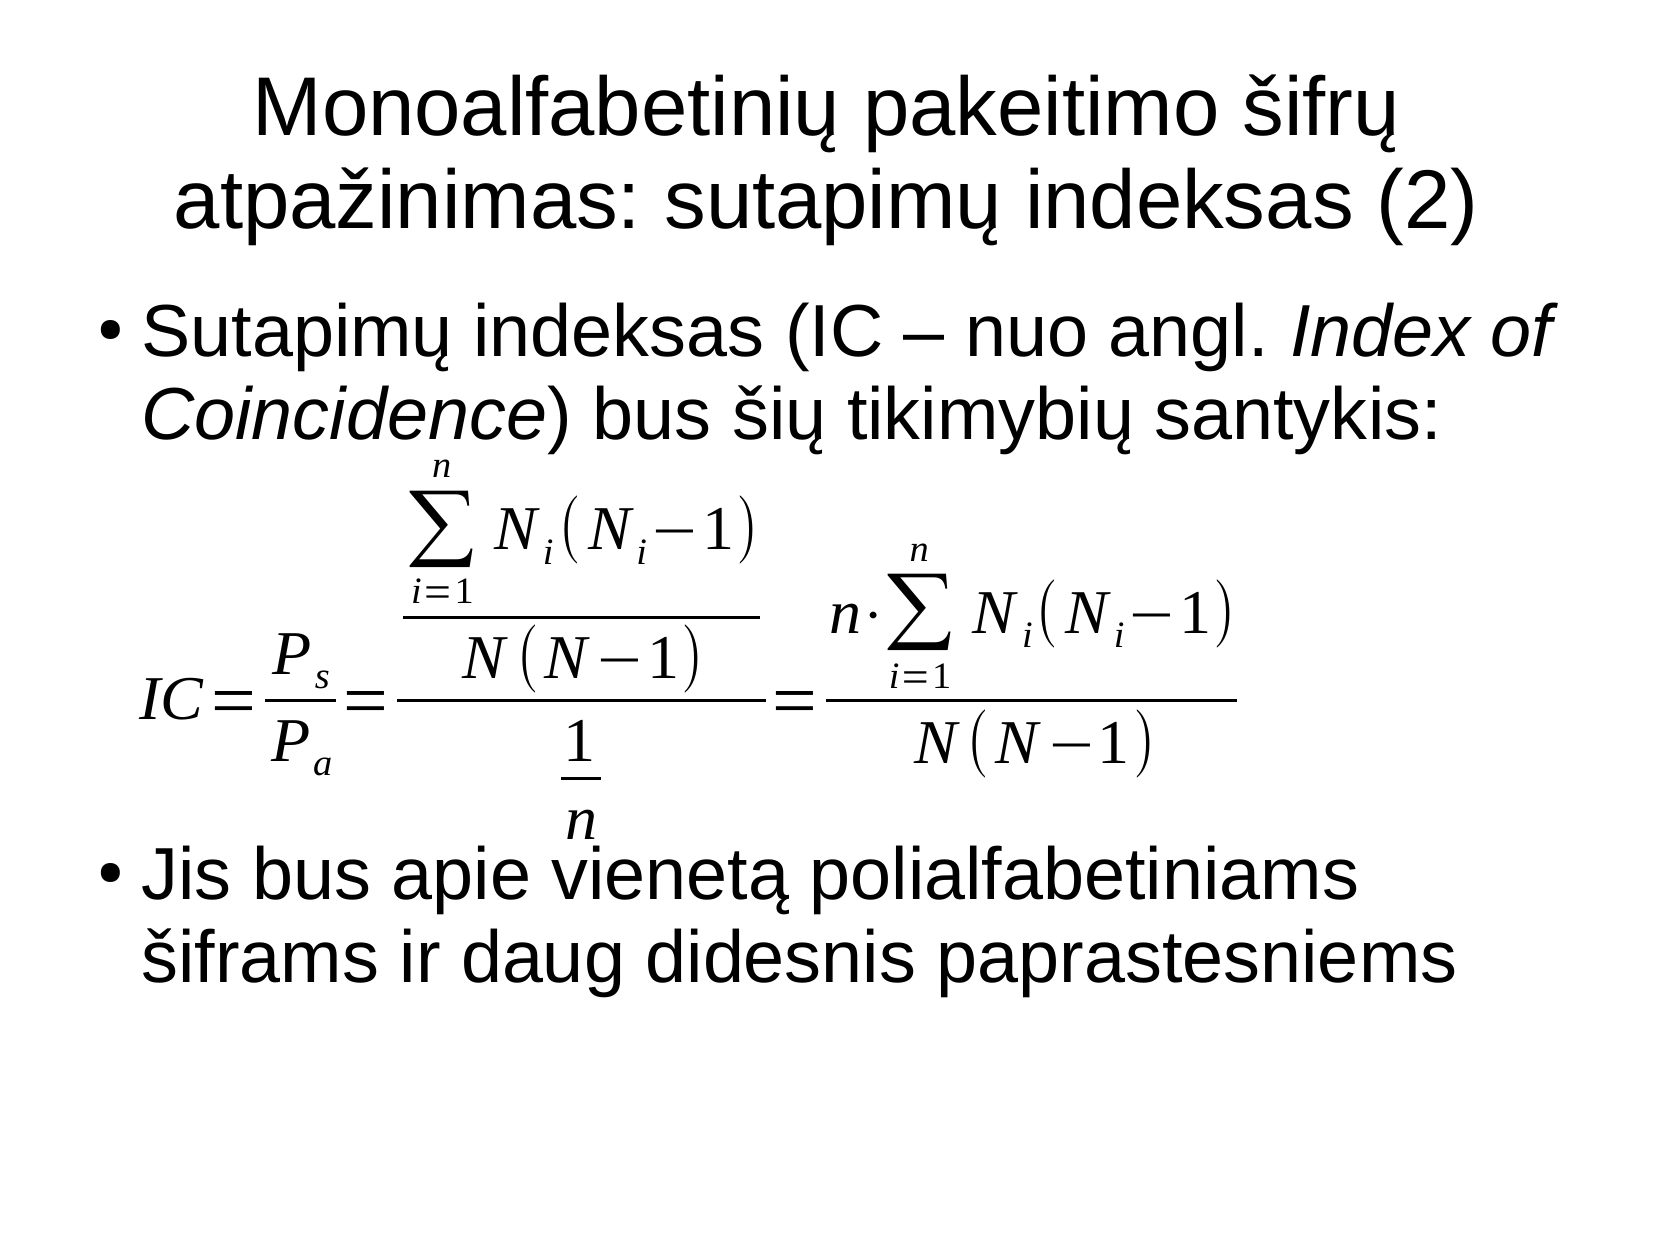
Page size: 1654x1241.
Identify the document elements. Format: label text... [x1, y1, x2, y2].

chart [129, 444, 1247, 853]
list Sutapimų indeksas (IC – nuo angl. Index of Coincidence) bus šių tikimybių santykis: Jis bus apie vienetą polialfabetiniams šiframs ir daug didesnis paprastesniems [82, 290, 1571, 1010]
title Monoalfabetinių pakeitimo šifrų atpažinimas: sutapimų indeksas (2) [82, 49, 1571, 257]
